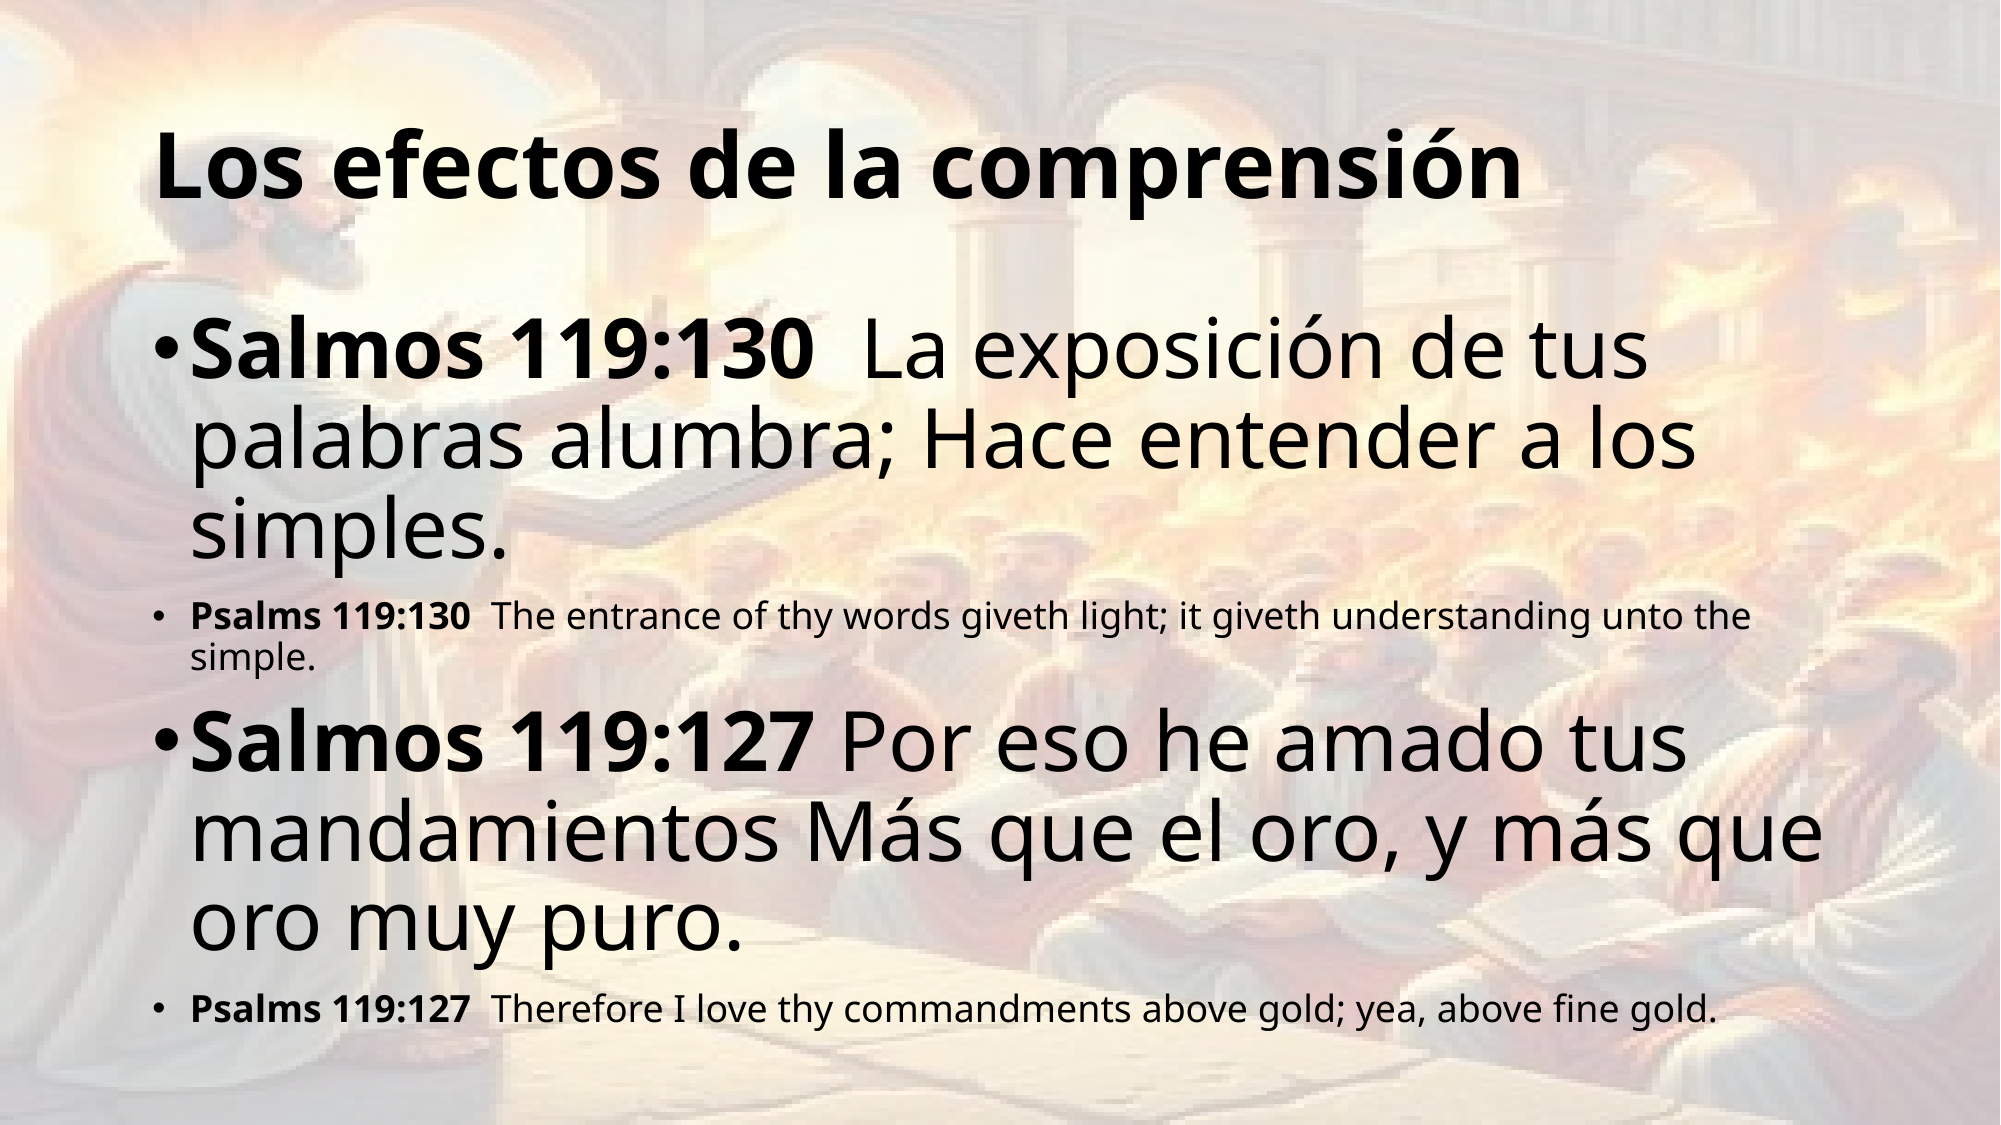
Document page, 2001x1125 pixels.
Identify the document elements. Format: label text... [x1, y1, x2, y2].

title Los efectos de la comprensión [137, 59, 1863, 278]
list Salmos 119:130 La exposición de tus palabras alumbra; Hace entender a los simples. Psalms 119:130 The entrance of thy words giveth light; it giveth understanding unto the simple. Salmos 119:127 Por eso he amado tus mandamientos Más que el oro, y más que oro muy puro. Psalms 119:127 Therefore I love thy commandments above gold; yea, above fine gold. [137, 299, 1863, 1066]
